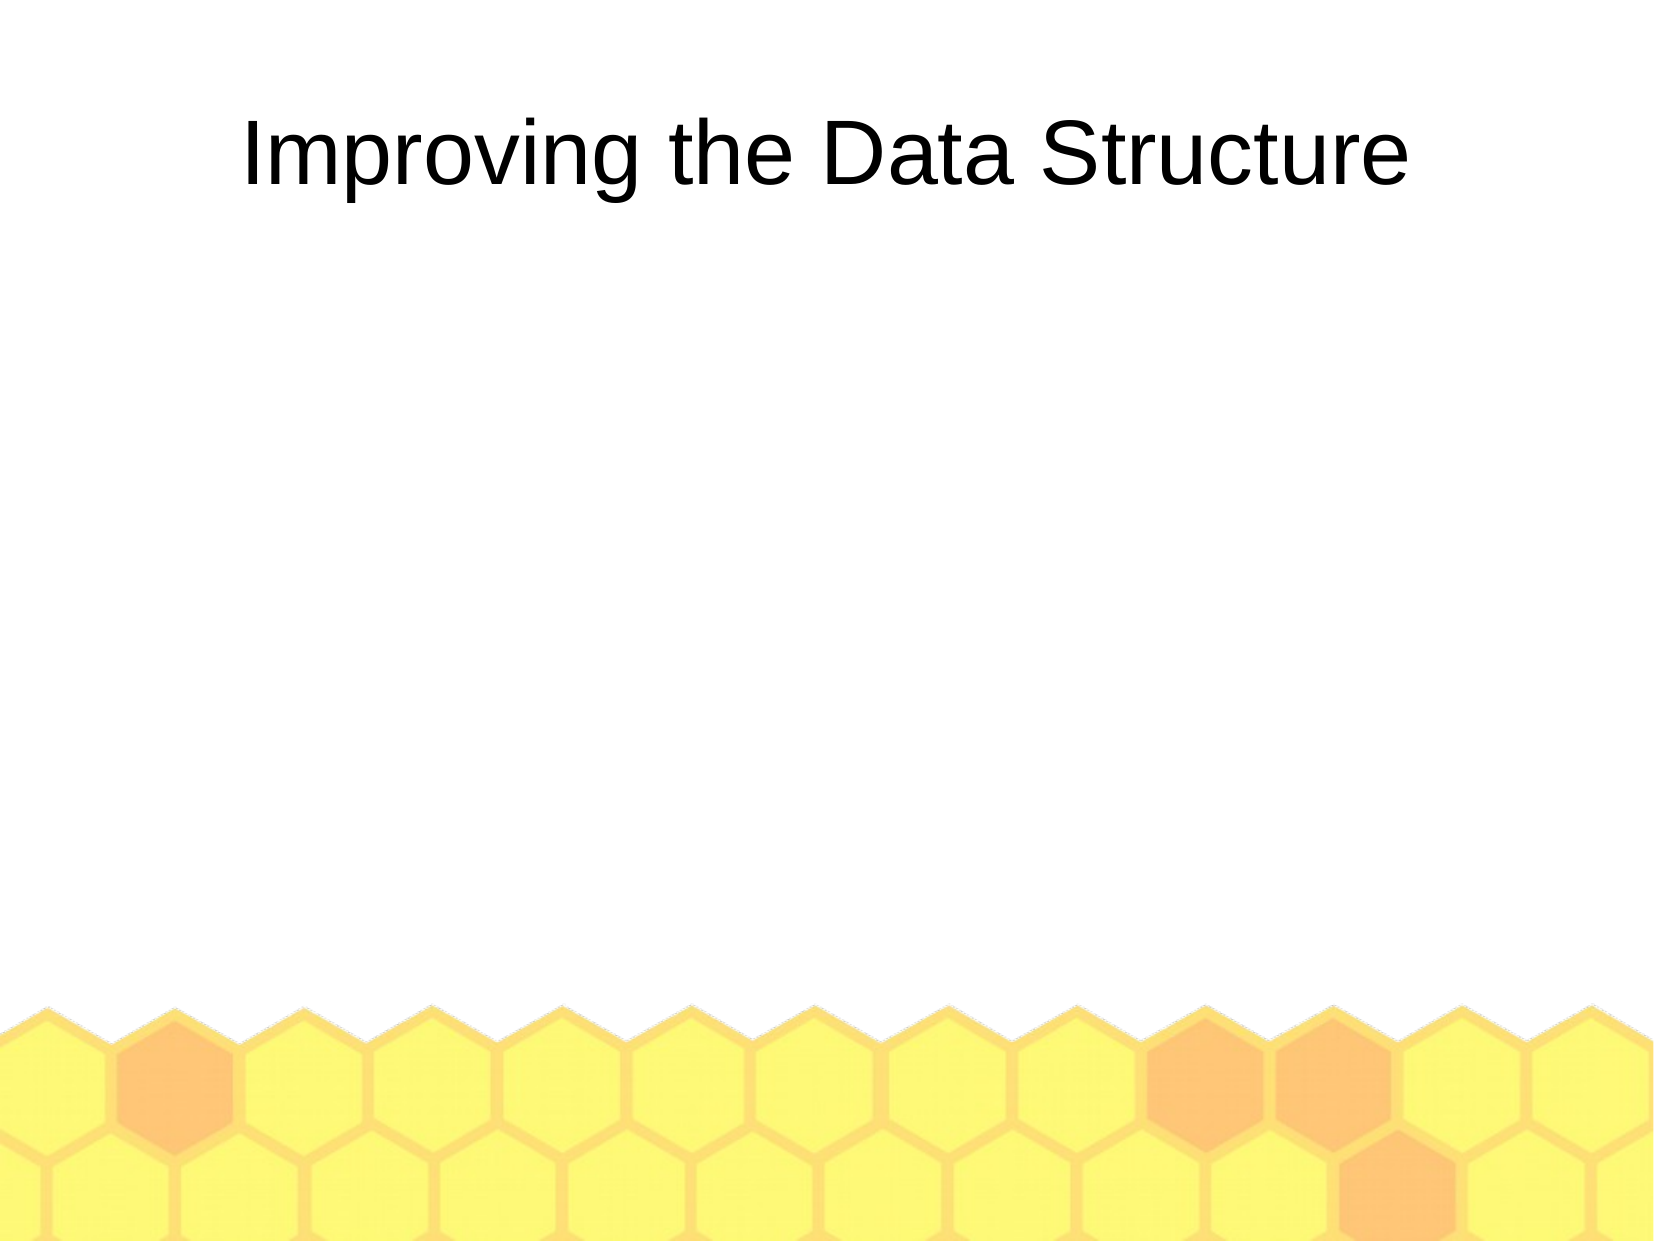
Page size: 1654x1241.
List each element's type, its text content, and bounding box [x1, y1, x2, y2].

title Improving the Data Structure [82, 49, 1571, 257]
picture [0, 1001, 1654, 1241]
